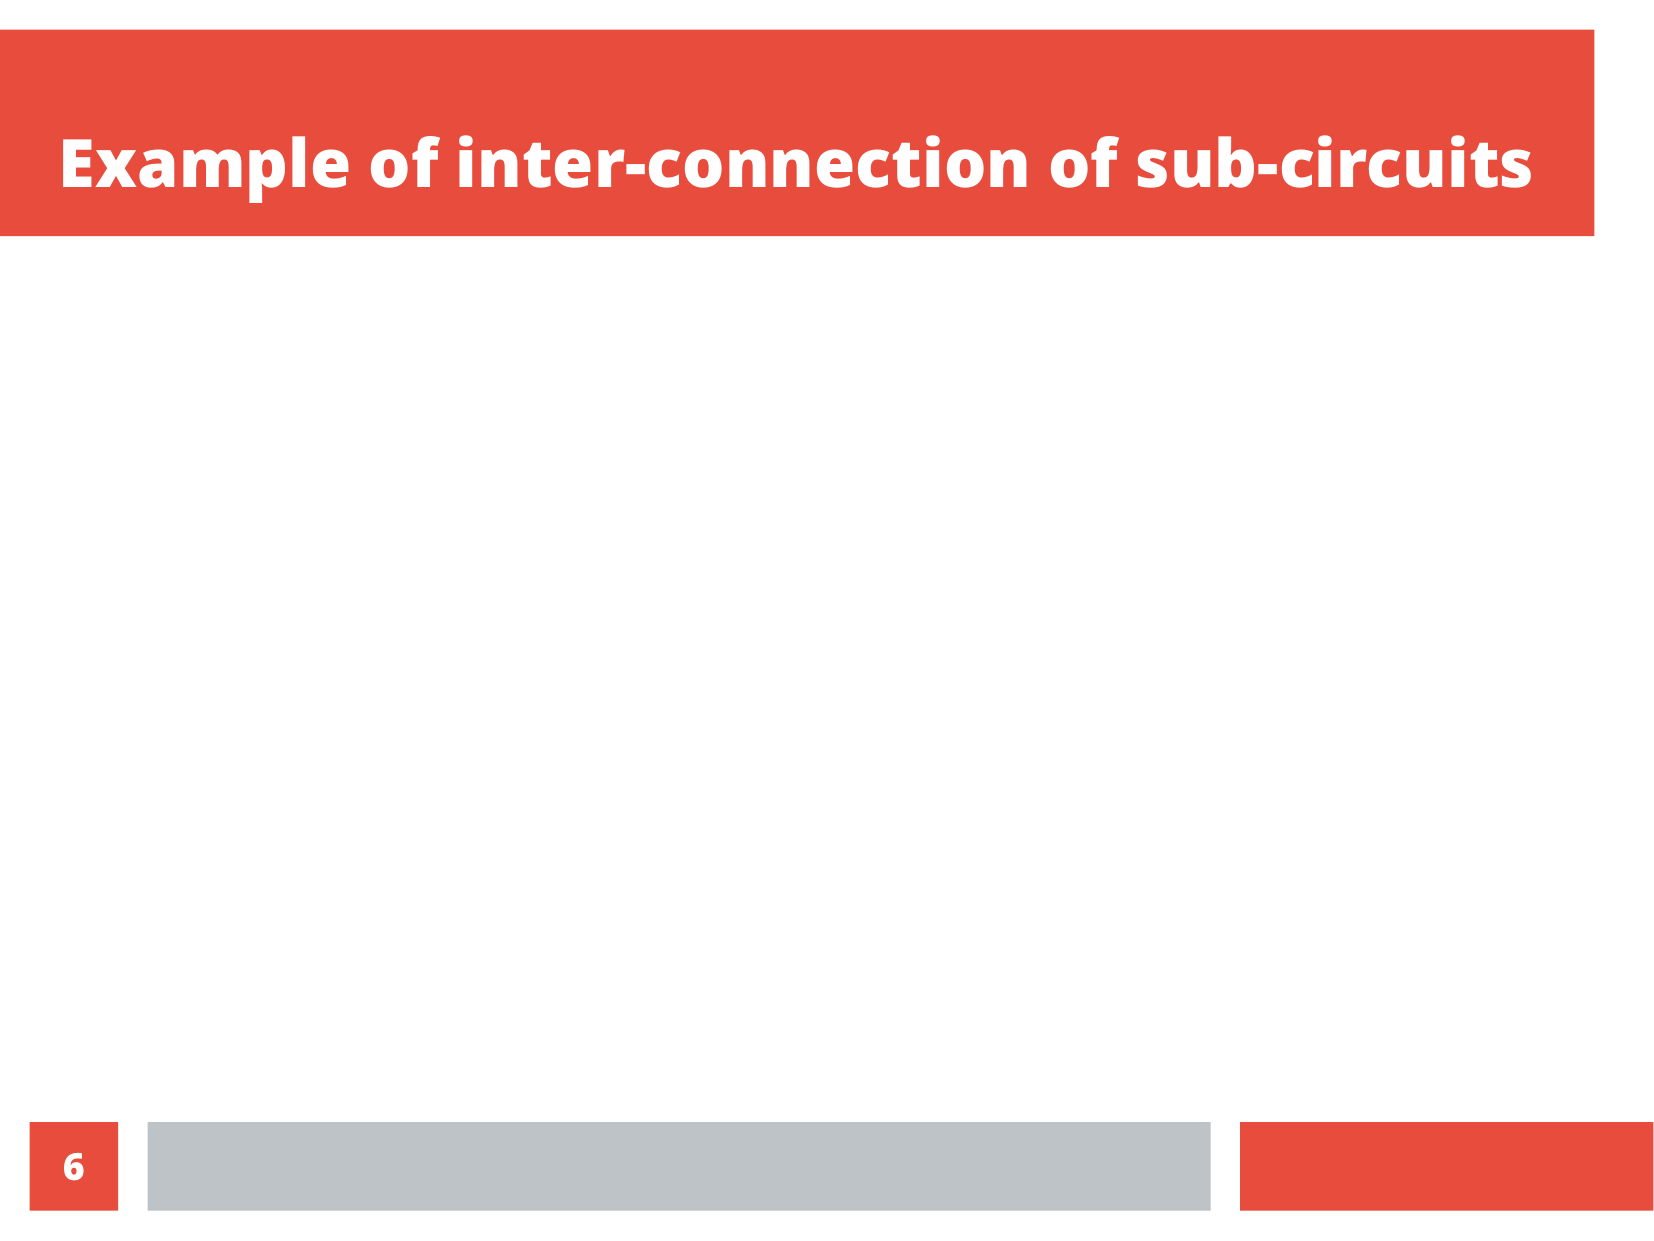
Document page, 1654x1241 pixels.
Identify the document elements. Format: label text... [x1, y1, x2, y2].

title Example of inter-connection of sub-circuits [59, 59, 1595, 207]
